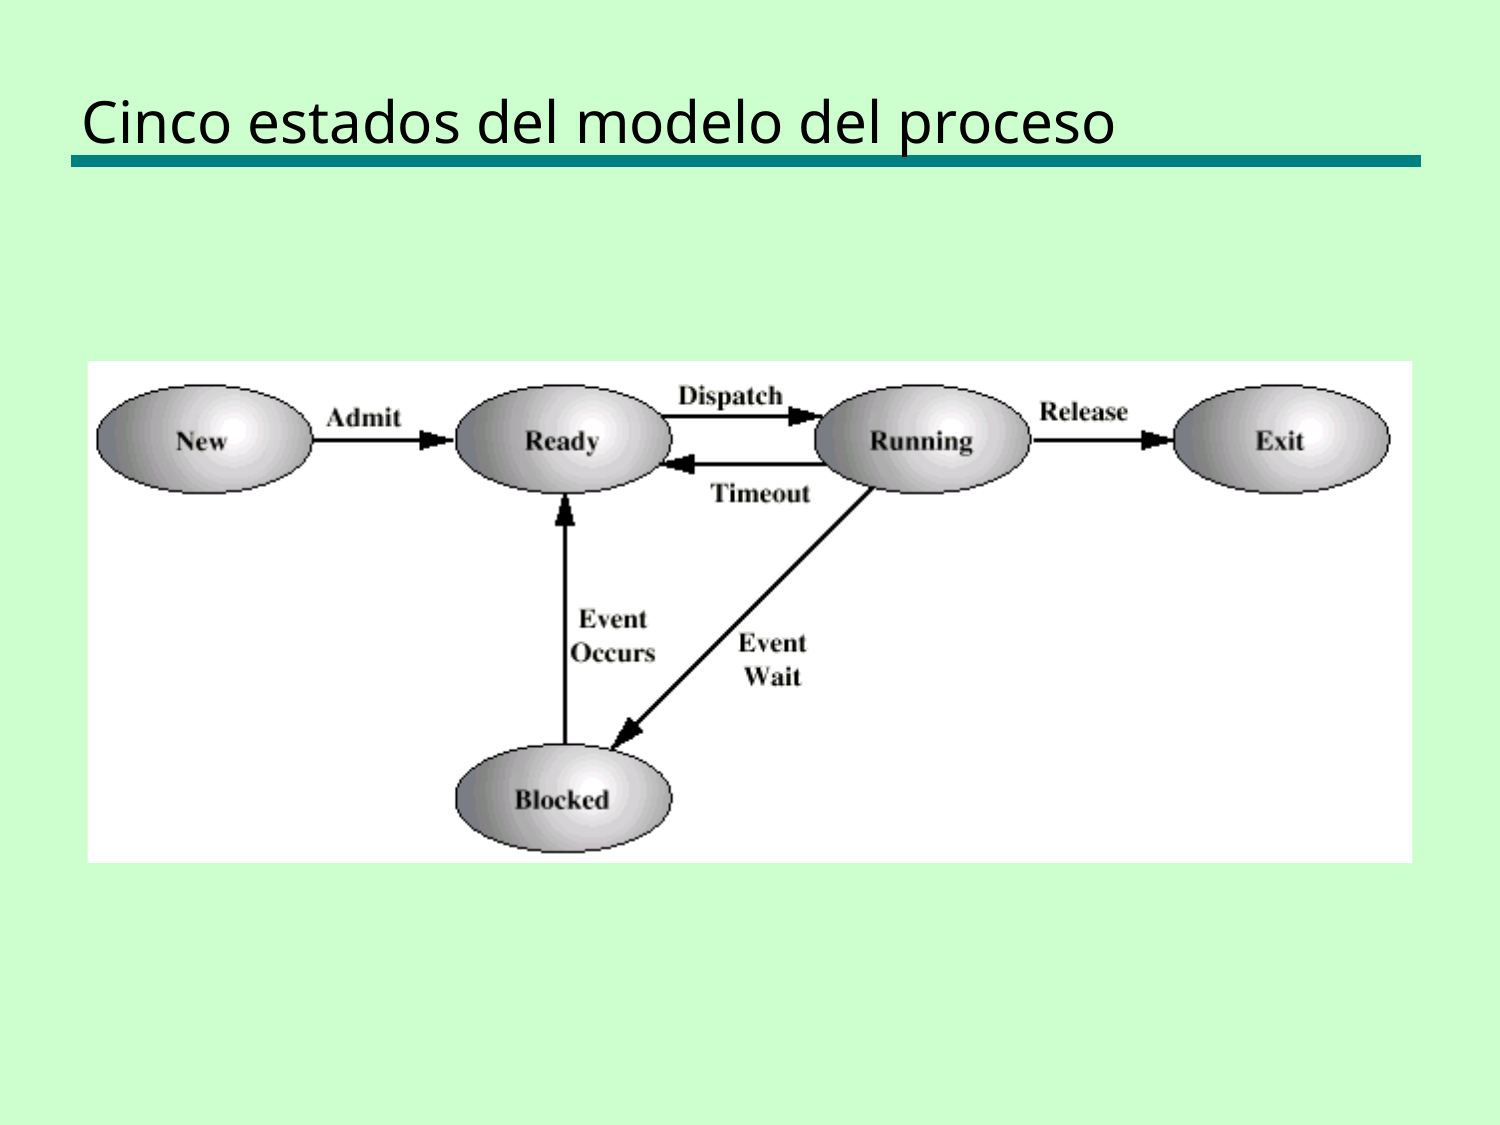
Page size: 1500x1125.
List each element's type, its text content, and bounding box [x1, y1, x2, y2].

picture [87, 361, 1413, 863]
title Cinco estados del modelo del proceso [66, 24, 1413, 163]
